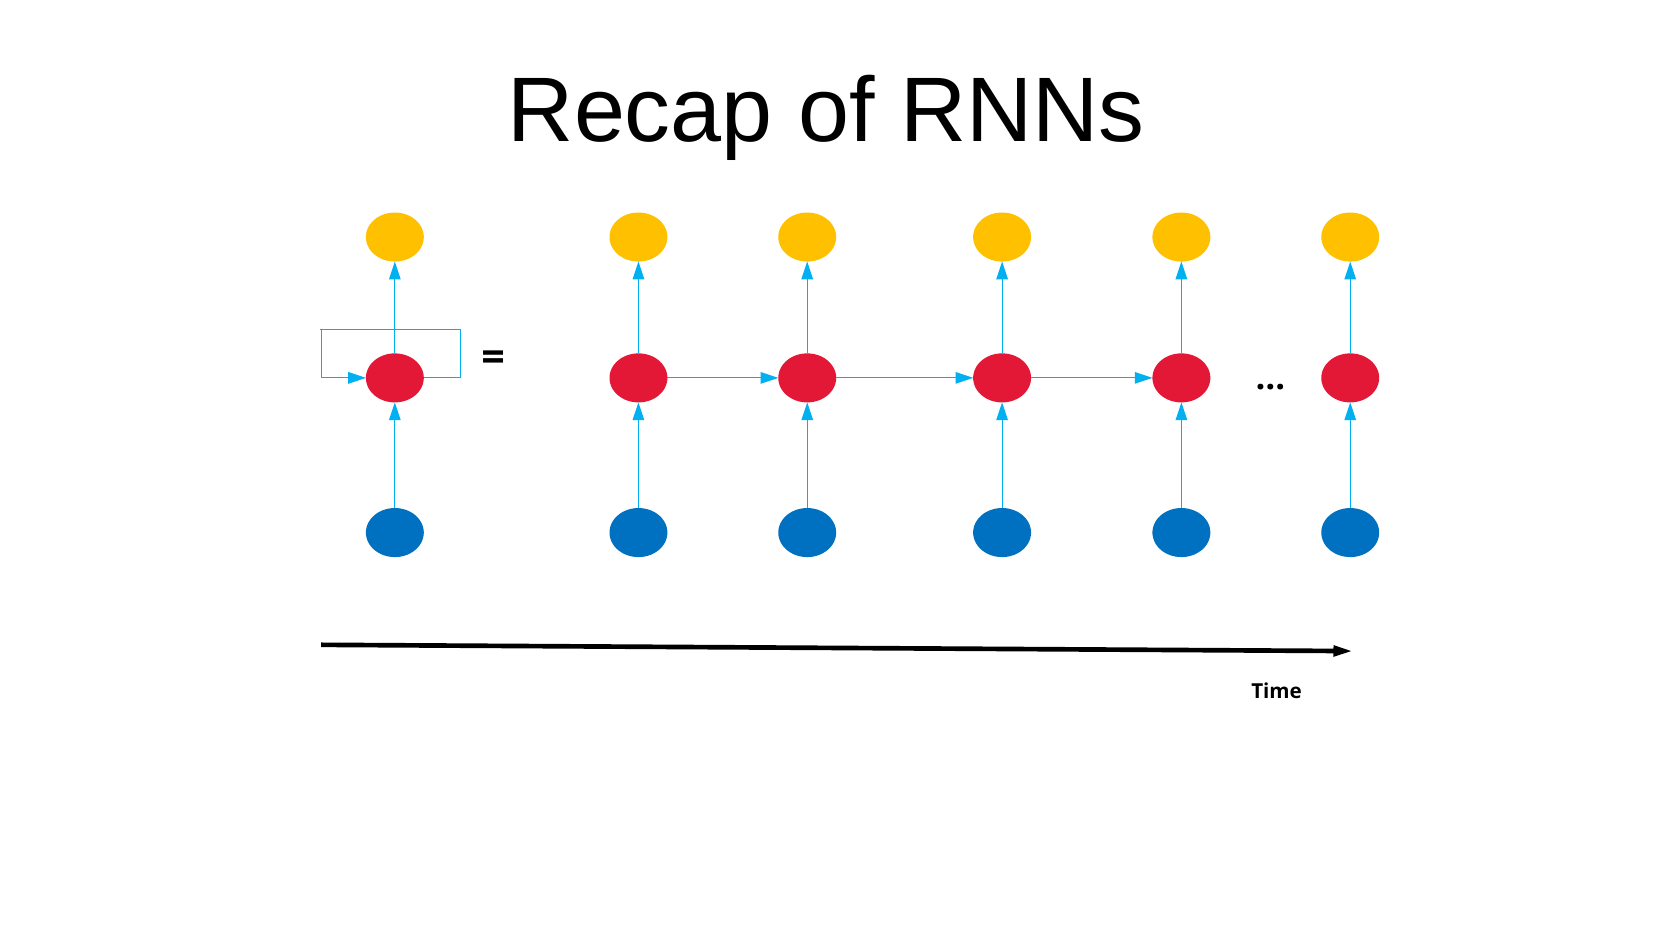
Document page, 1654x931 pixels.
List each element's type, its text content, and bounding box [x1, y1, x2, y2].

text_box [365, 212, 424, 262]
text_box Time [1231, 677, 1322, 703]
text_box [1321, 212, 1380, 262]
text_box [778, 212, 837, 262]
text_box [1152, 508, 1211, 558]
text_box [1152, 353, 1211, 403]
text_box [778, 353, 837, 403]
text_box [973, 212, 1032, 262]
text_box [1152, 212, 1211, 262]
text_box … [1235, 354, 1306, 397]
text_box [365, 508, 424, 558]
text_box [609, 353, 668, 403]
text_box [1321, 508, 1380, 558]
text_box = [435, 329, 551, 381]
text_box [973, 353, 1032, 403]
text_box [1321, 353, 1380, 403]
text_box [778, 508, 837, 558]
text_box [609, 212, 668, 262]
text_box [609, 508, 668, 558]
text_box [365, 353, 424, 403]
title Recap of RNNs [82, 27, 1571, 183]
text_box [973, 508, 1032, 558]
